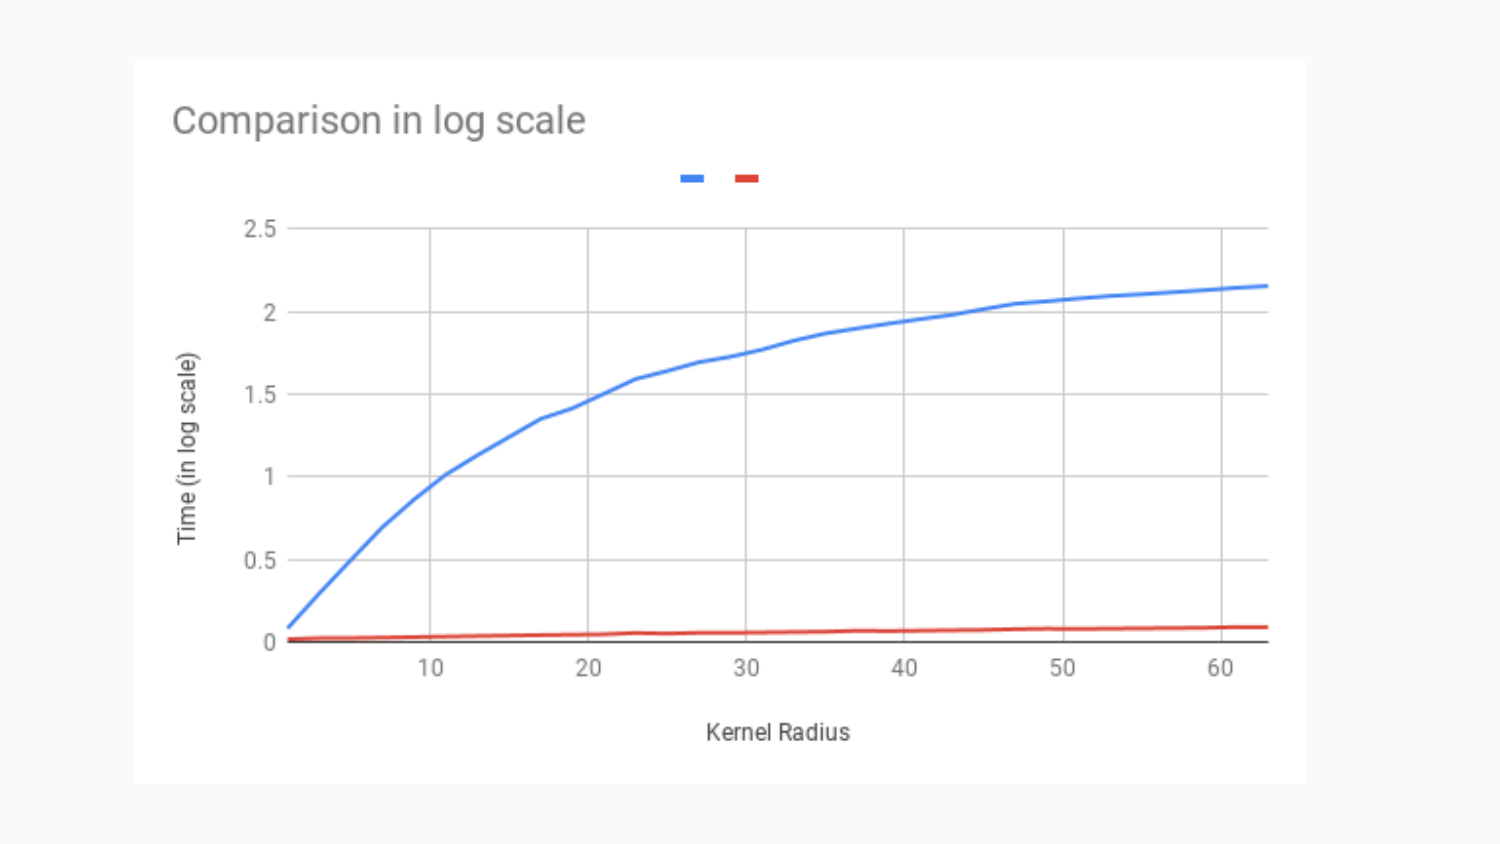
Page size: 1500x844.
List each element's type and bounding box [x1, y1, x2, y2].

picture [135, 60, 1305, 784]
